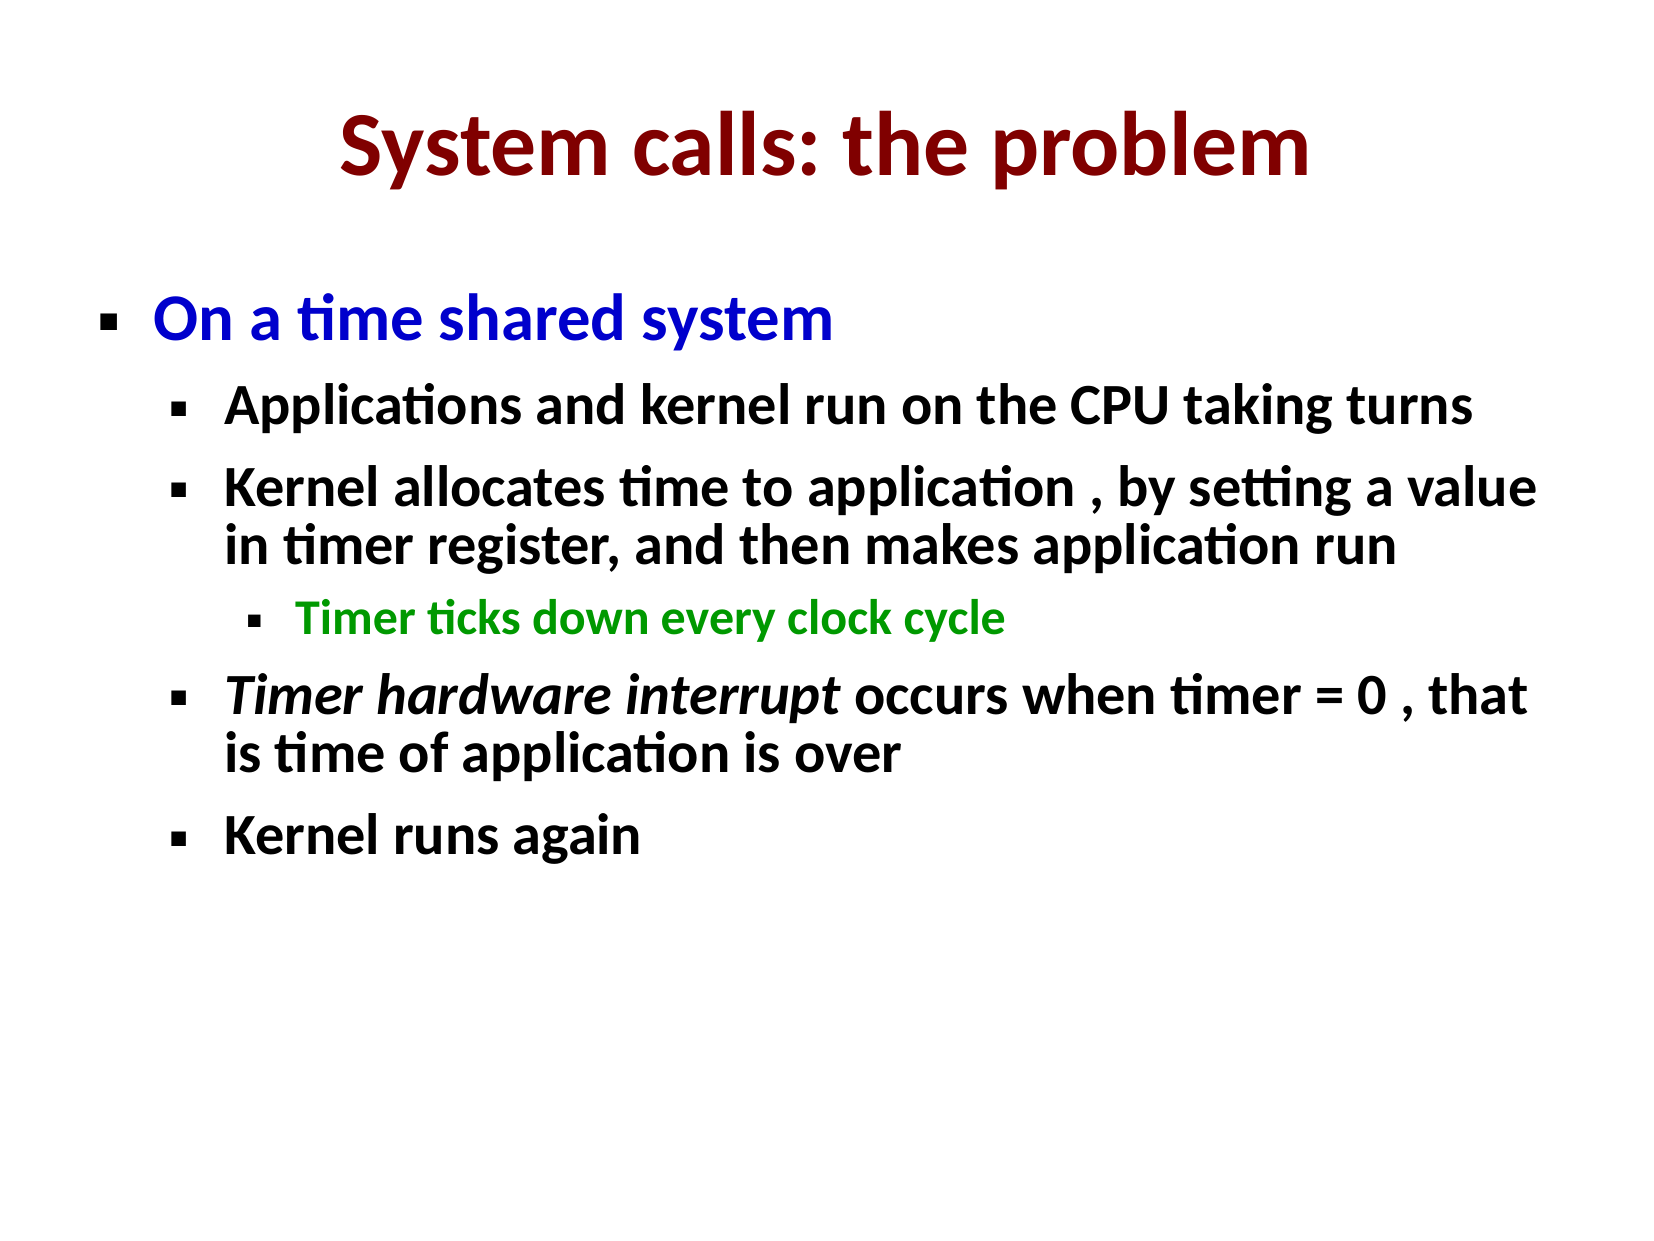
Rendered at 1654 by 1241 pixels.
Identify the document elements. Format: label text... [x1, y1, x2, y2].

title System calls: the problem [82, 49, 1571, 257]
list On a time shared system Applications and kernel run on the CPU taking turns Kernel allocates time to application , by setting a value in timer register, and then makes application run Timer ticks down every clock cycle Timer hardware interrupt occurs when timer = 0 , that is time of application is over Kernel runs again [82, 290, 1571, 1010]
